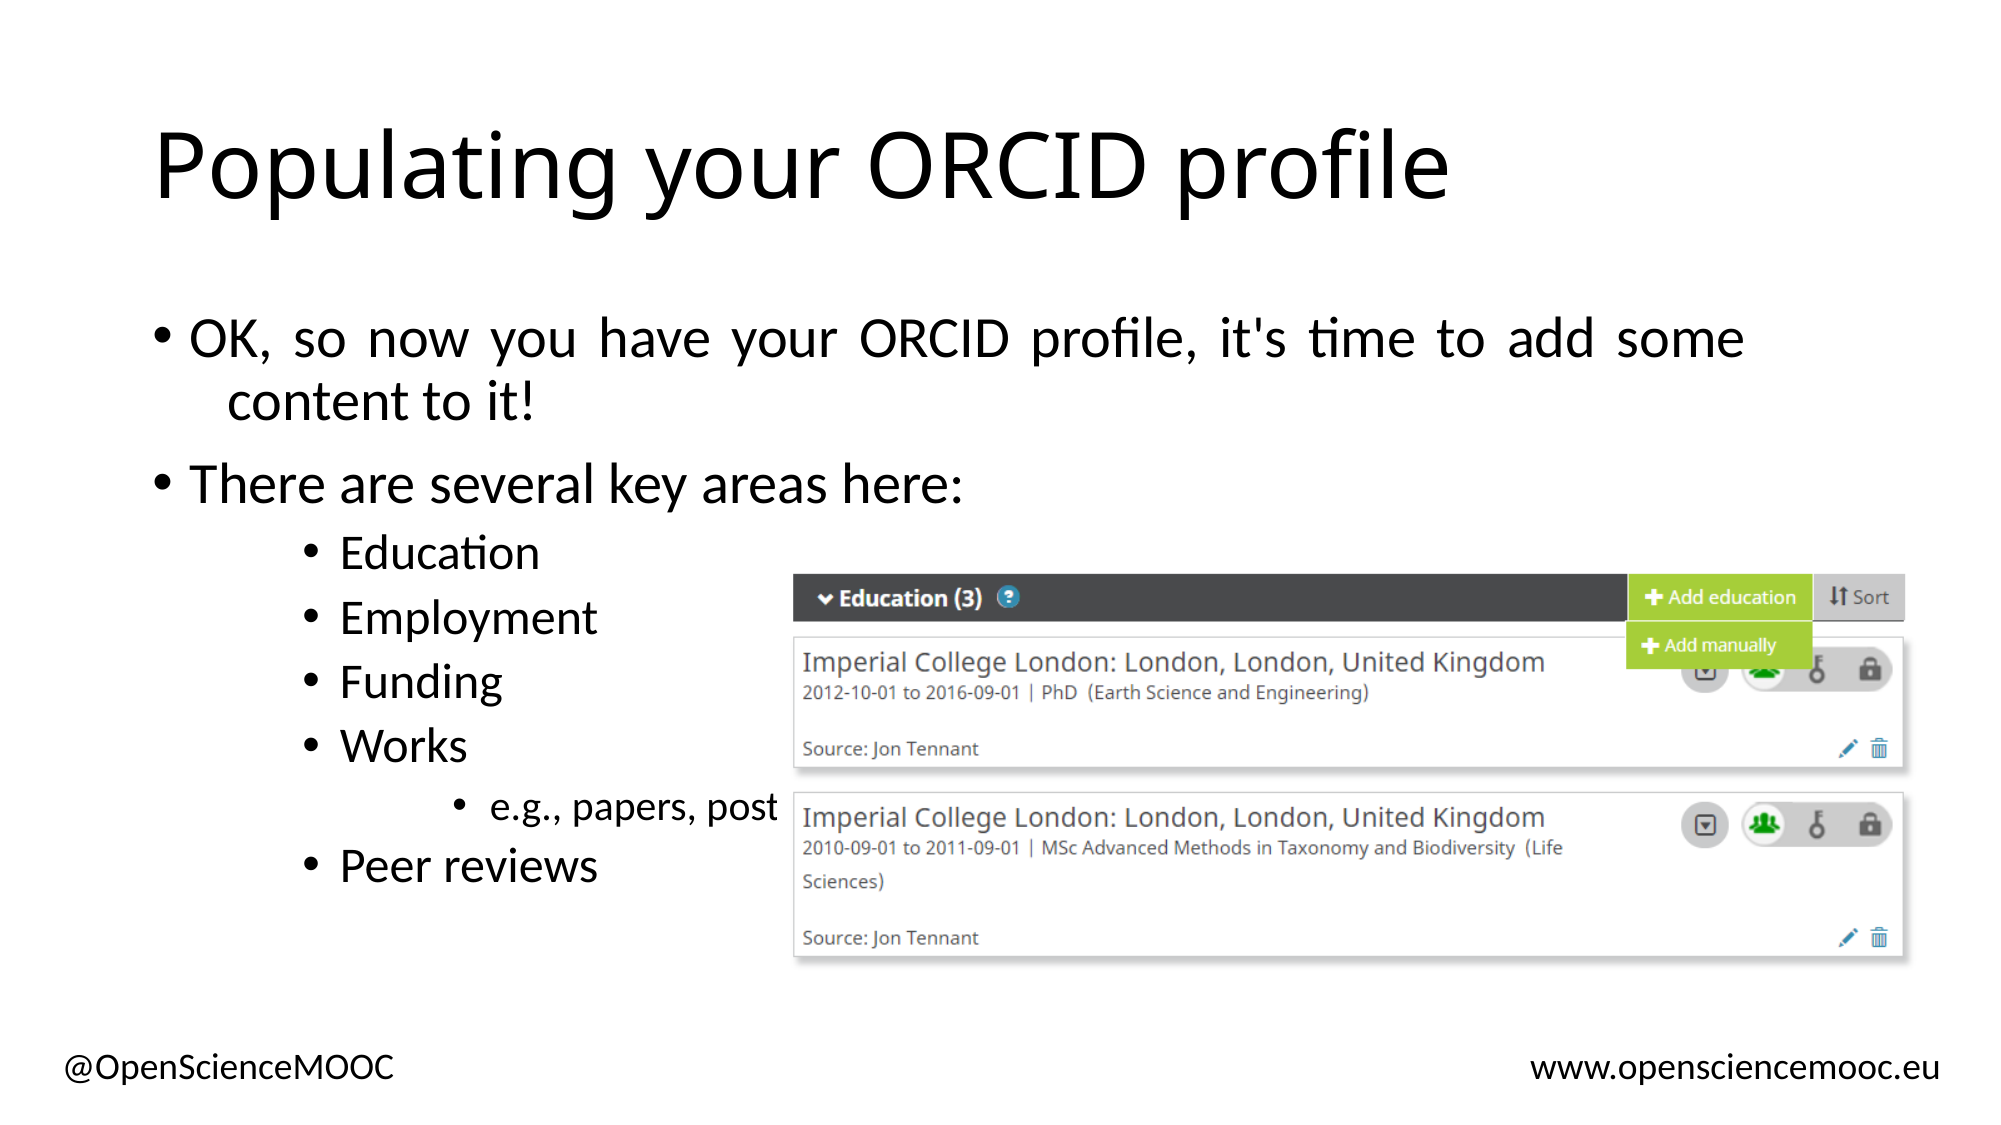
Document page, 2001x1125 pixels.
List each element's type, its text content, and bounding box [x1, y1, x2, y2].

list OK, so now you have your ORCID profile, it's time to add some content to it! There are several key areas here: Education Employment Funding Works e.g., papers, posters Peer reviews [137, 299, 1863, 1014]
title Populating your ORCID profile [137, 59, 1863, 278]
picture [777, 549, 1924, 971]
text_box www.opensciencemooc.eu [1515, 1035, 1956, 1095]
text_box @OpenScienceMOOC [47, 1035, 410, 1095]
